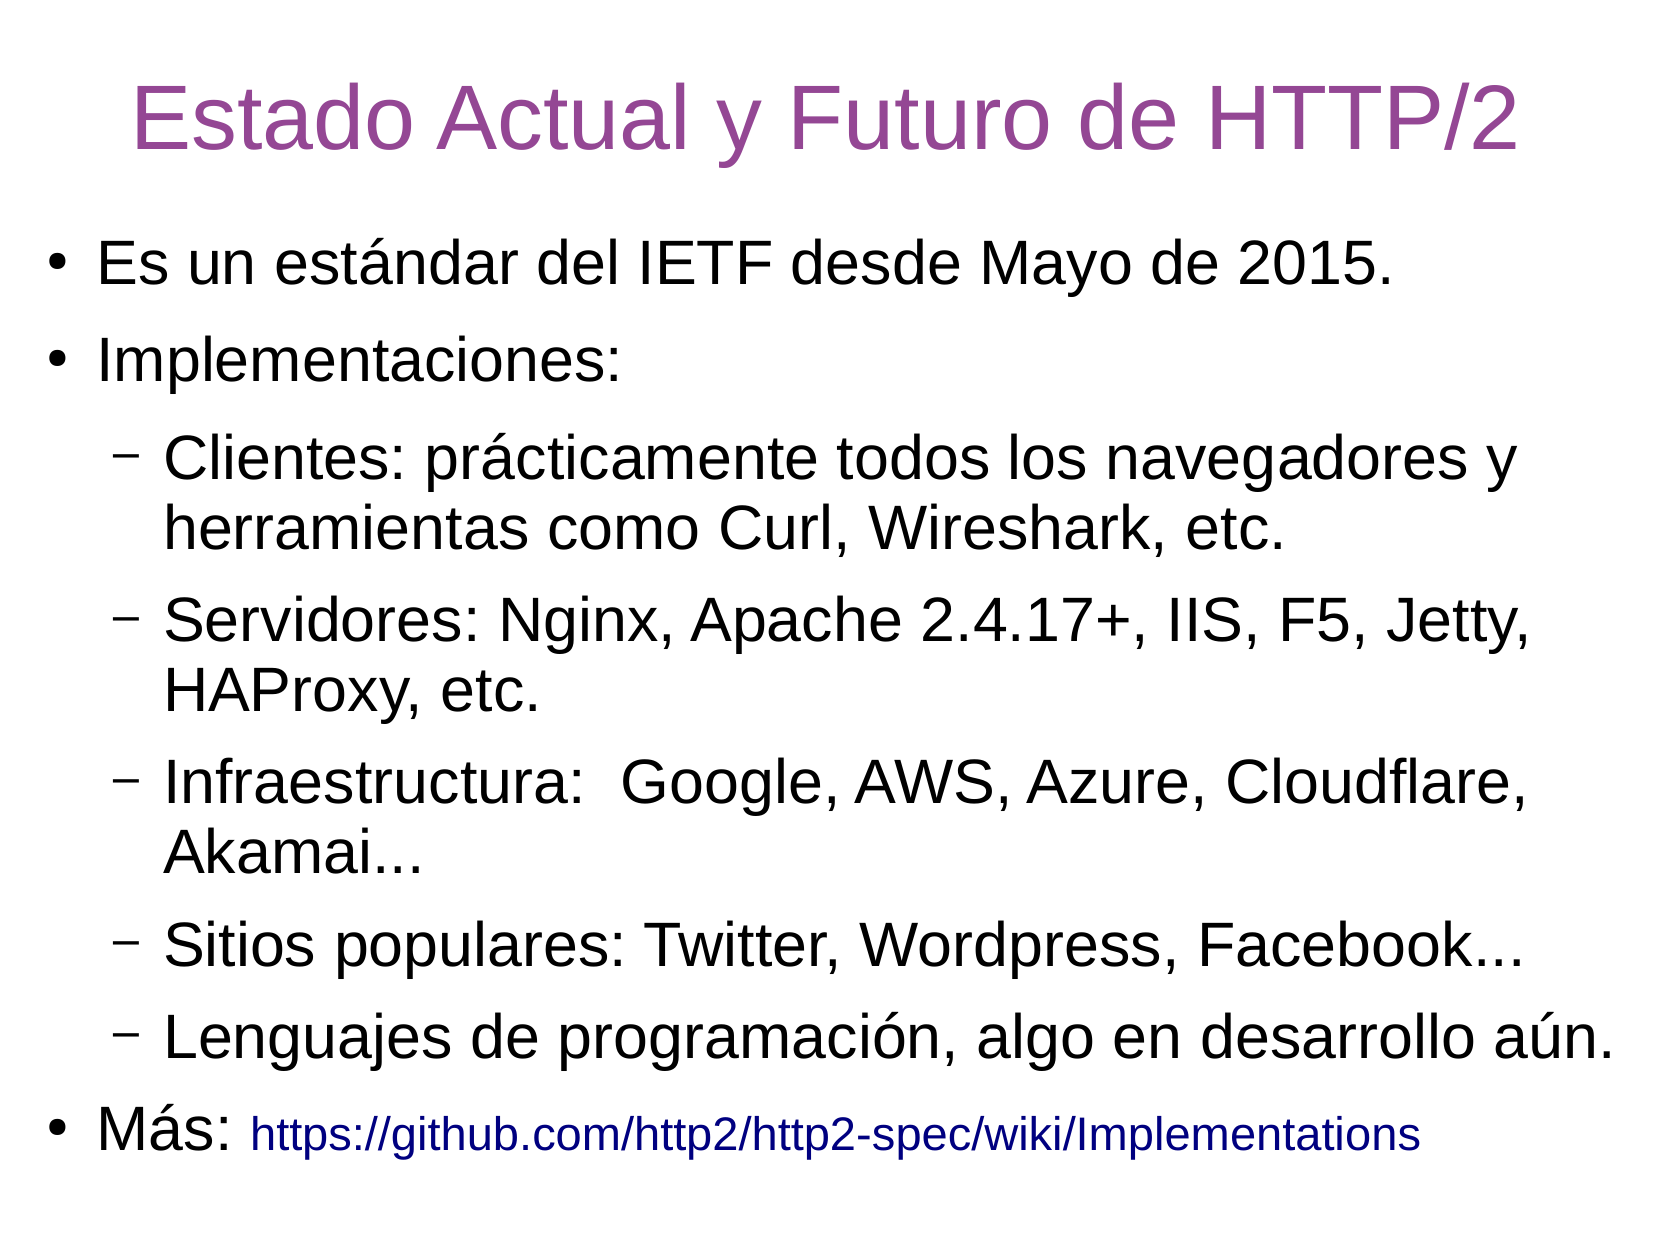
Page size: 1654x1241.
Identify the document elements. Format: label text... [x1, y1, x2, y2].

title Estado Actual y Futuro de HTTP/2 [82, 13, 1571, 222]
list Es un estándar del IETF desde Mayo de 2015. Implementaciones: Clientes: prácticamente todos los navegadores y herramientas como Curl, Wireshark, etc. Servidores: Nginx, Apache 2.4.17+, IIS, F5, Jetty, HAProxy, etc. Infraestructura: Google, AWS, Azure, Cloudflare, Akamai... Sitios populares: Twitter, Wordpress, Facebook... Lenguajes de programación, algo en desarrollo aún. Más: https://github.com/http2/http2-spec/wiki/Implementations [29, 227, 1642, 1220]
